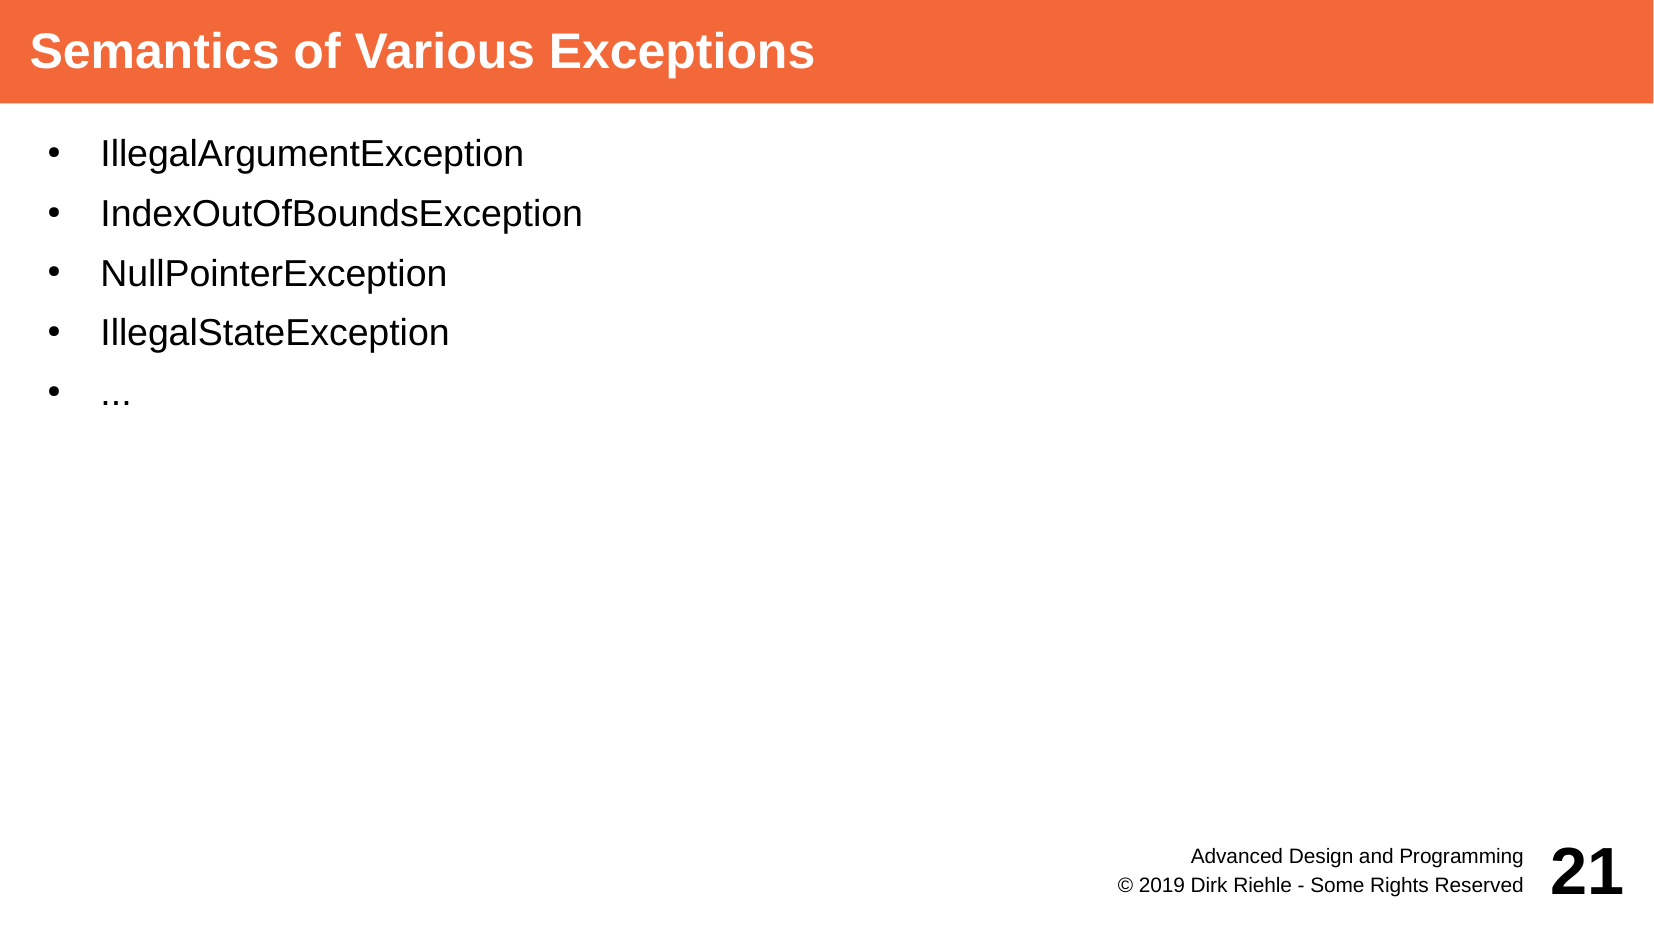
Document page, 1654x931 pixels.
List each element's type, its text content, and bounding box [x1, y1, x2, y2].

title Semantics of Various Exceptions [0, 0, 1654, 104]
list IllegalArgumentException IndexOutOfBoundsException NullPointerException IllegalStateException ... [29, 132, 1625, 813]
